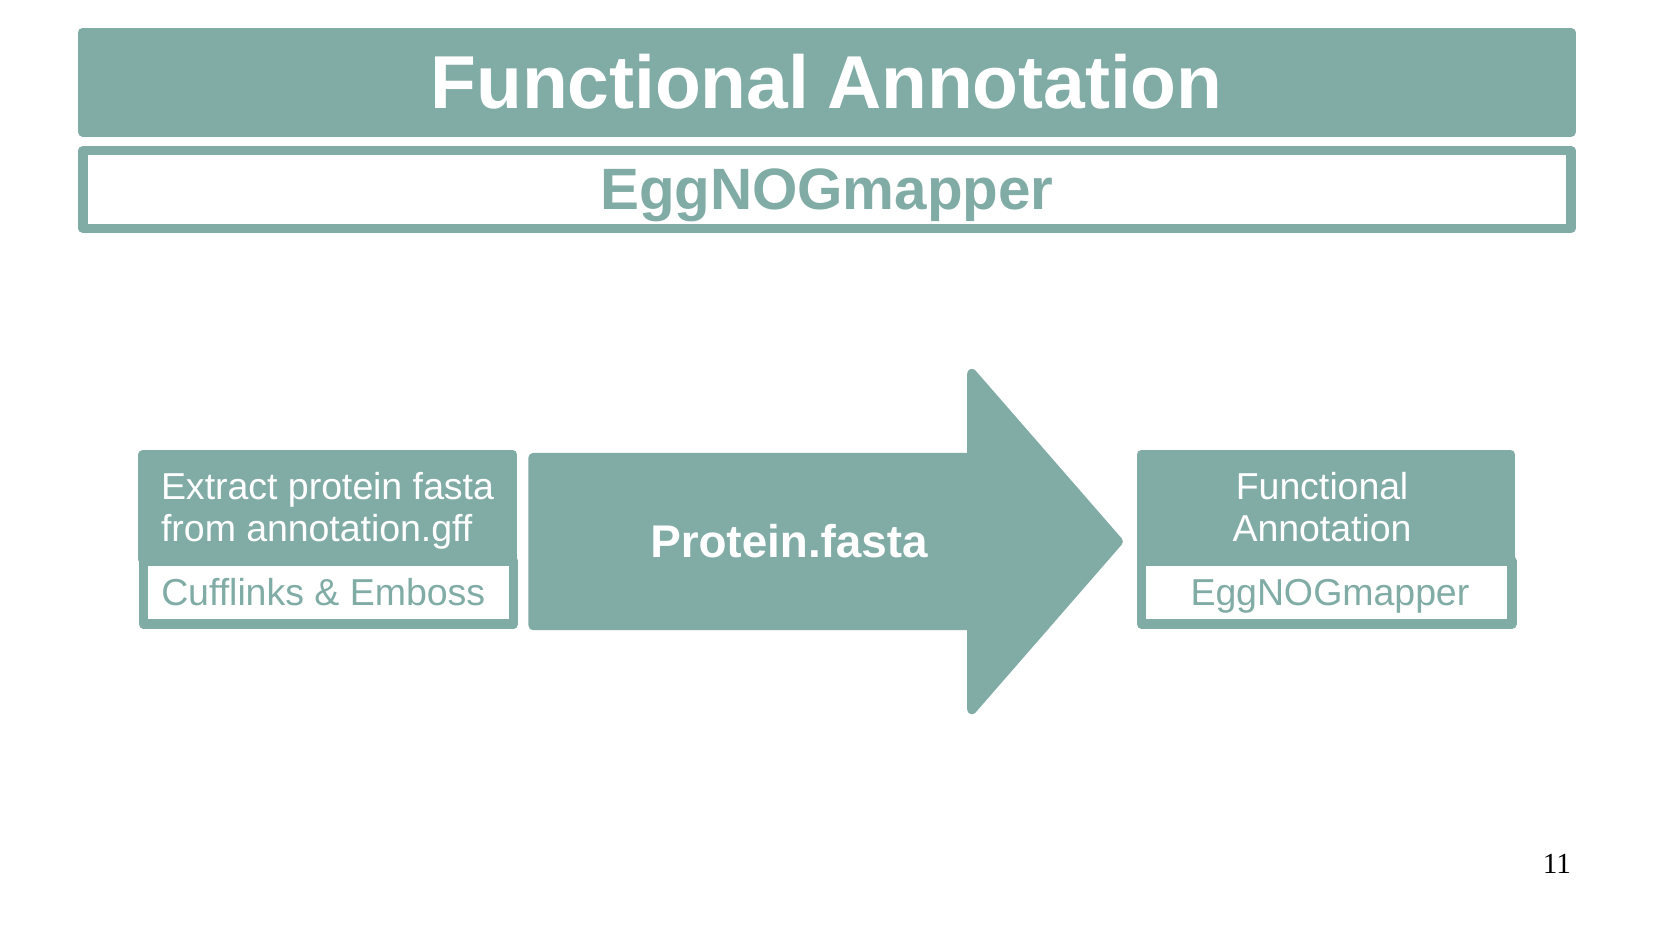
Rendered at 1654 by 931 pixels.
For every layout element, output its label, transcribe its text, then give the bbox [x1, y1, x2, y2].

text_box Extract protein fasta from annotation.gff [143, 454, 513, 556]
text_box Cufflinks & Emboss [143, 560, 514, 625]
text_box EggNOGmapper [1141, 560, 1512, 625]
text_box Protein.fasta [533, 373, 1119, 710]
text_box Functional Annotation [1141, 454, 1511, 556]
title Functional Annotation [82, 32, 1571, 132]
title EggNOGmapper [82, 150, 1572, 229]
